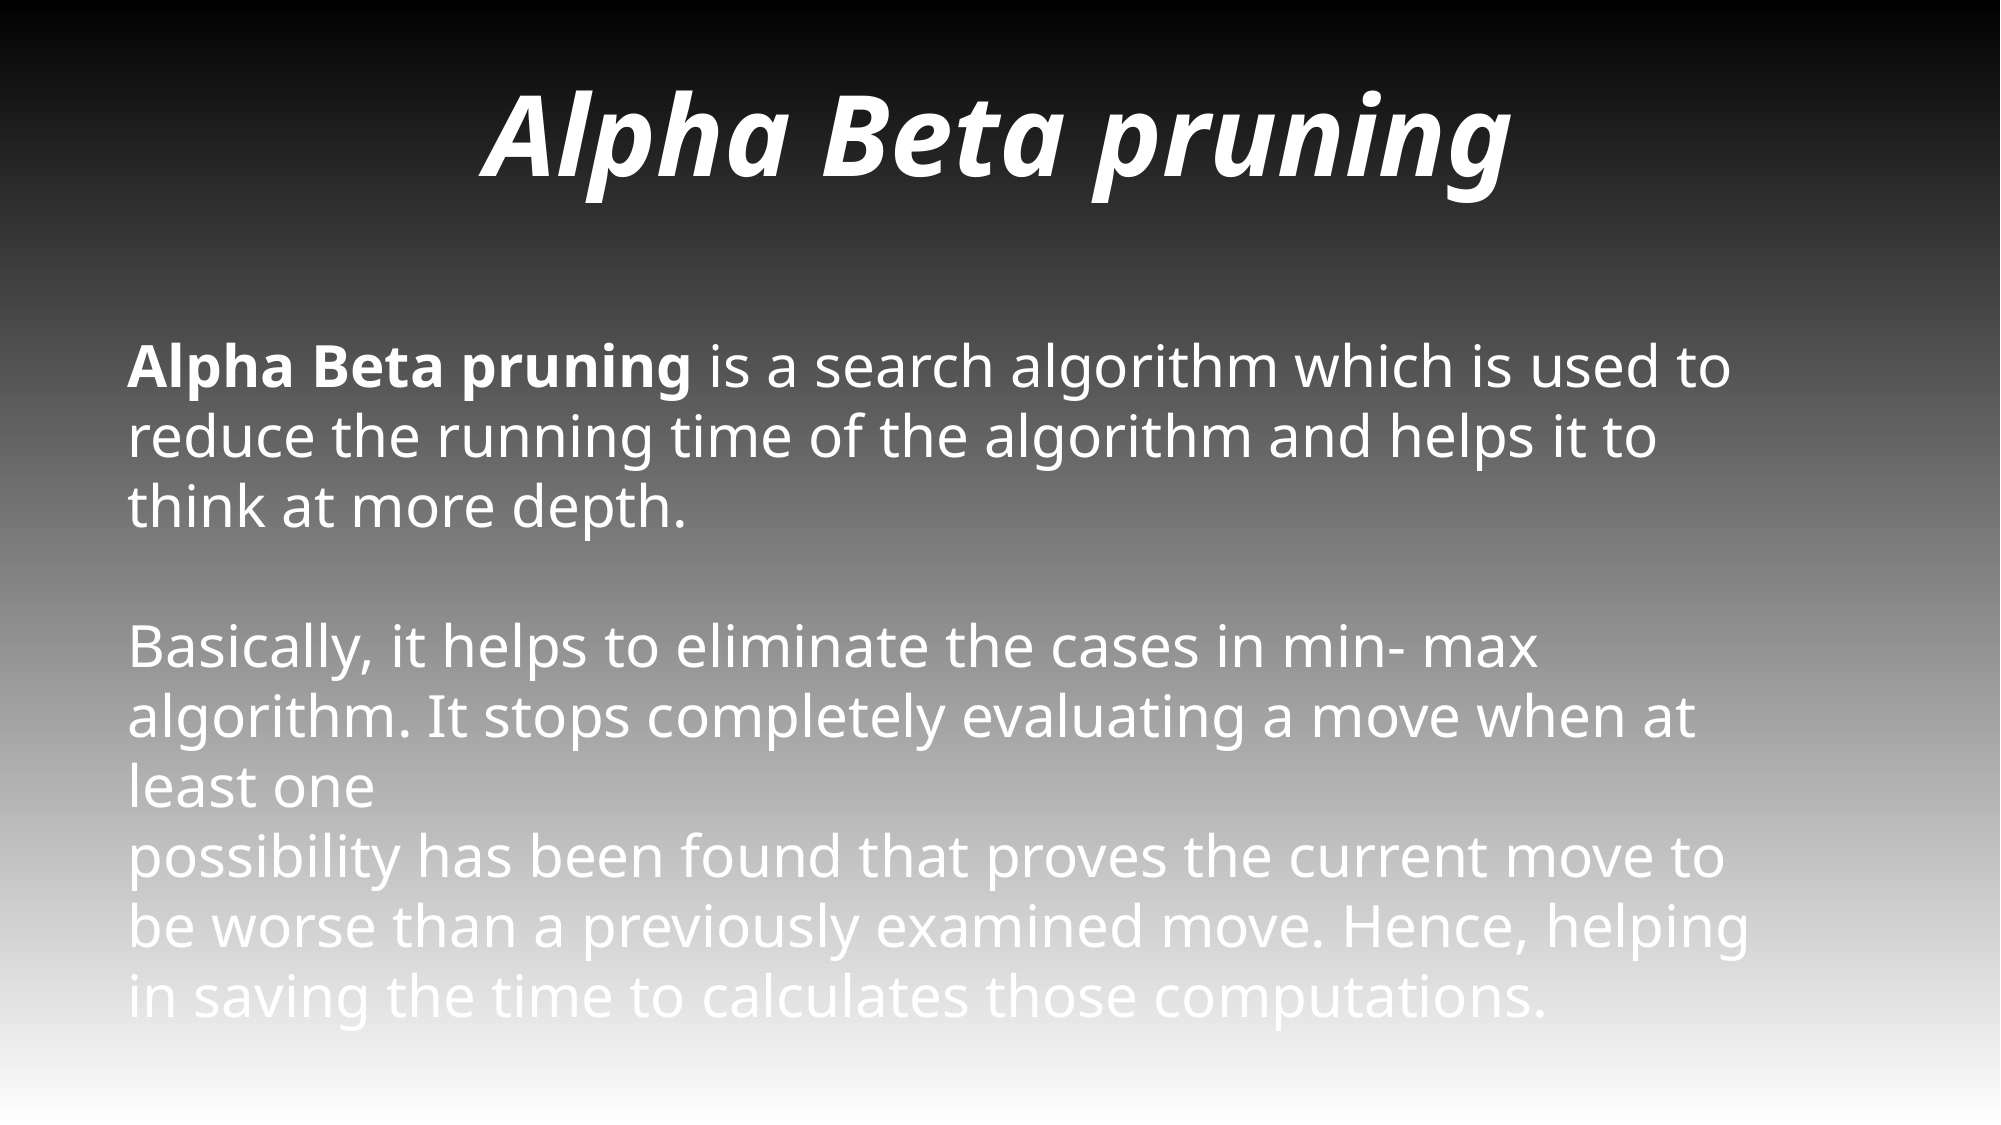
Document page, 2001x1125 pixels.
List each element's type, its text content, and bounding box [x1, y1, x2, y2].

text_box Alpha Beta pruning [0, 56, 2000, 207]
text_box Alpha Beta pruning is a search algorithm which is used to reduce the running time of the algorithm and helps it to think at more depth. Basically, it helps to eliminate the cases in min- max algorithm. It stops completely evaluating a move when at least one possibility has been found that proves the current move to be worse than a previously examined move. Hence, helping in saving the time to calculates those computations. [112, 321, 1781, 1037]
